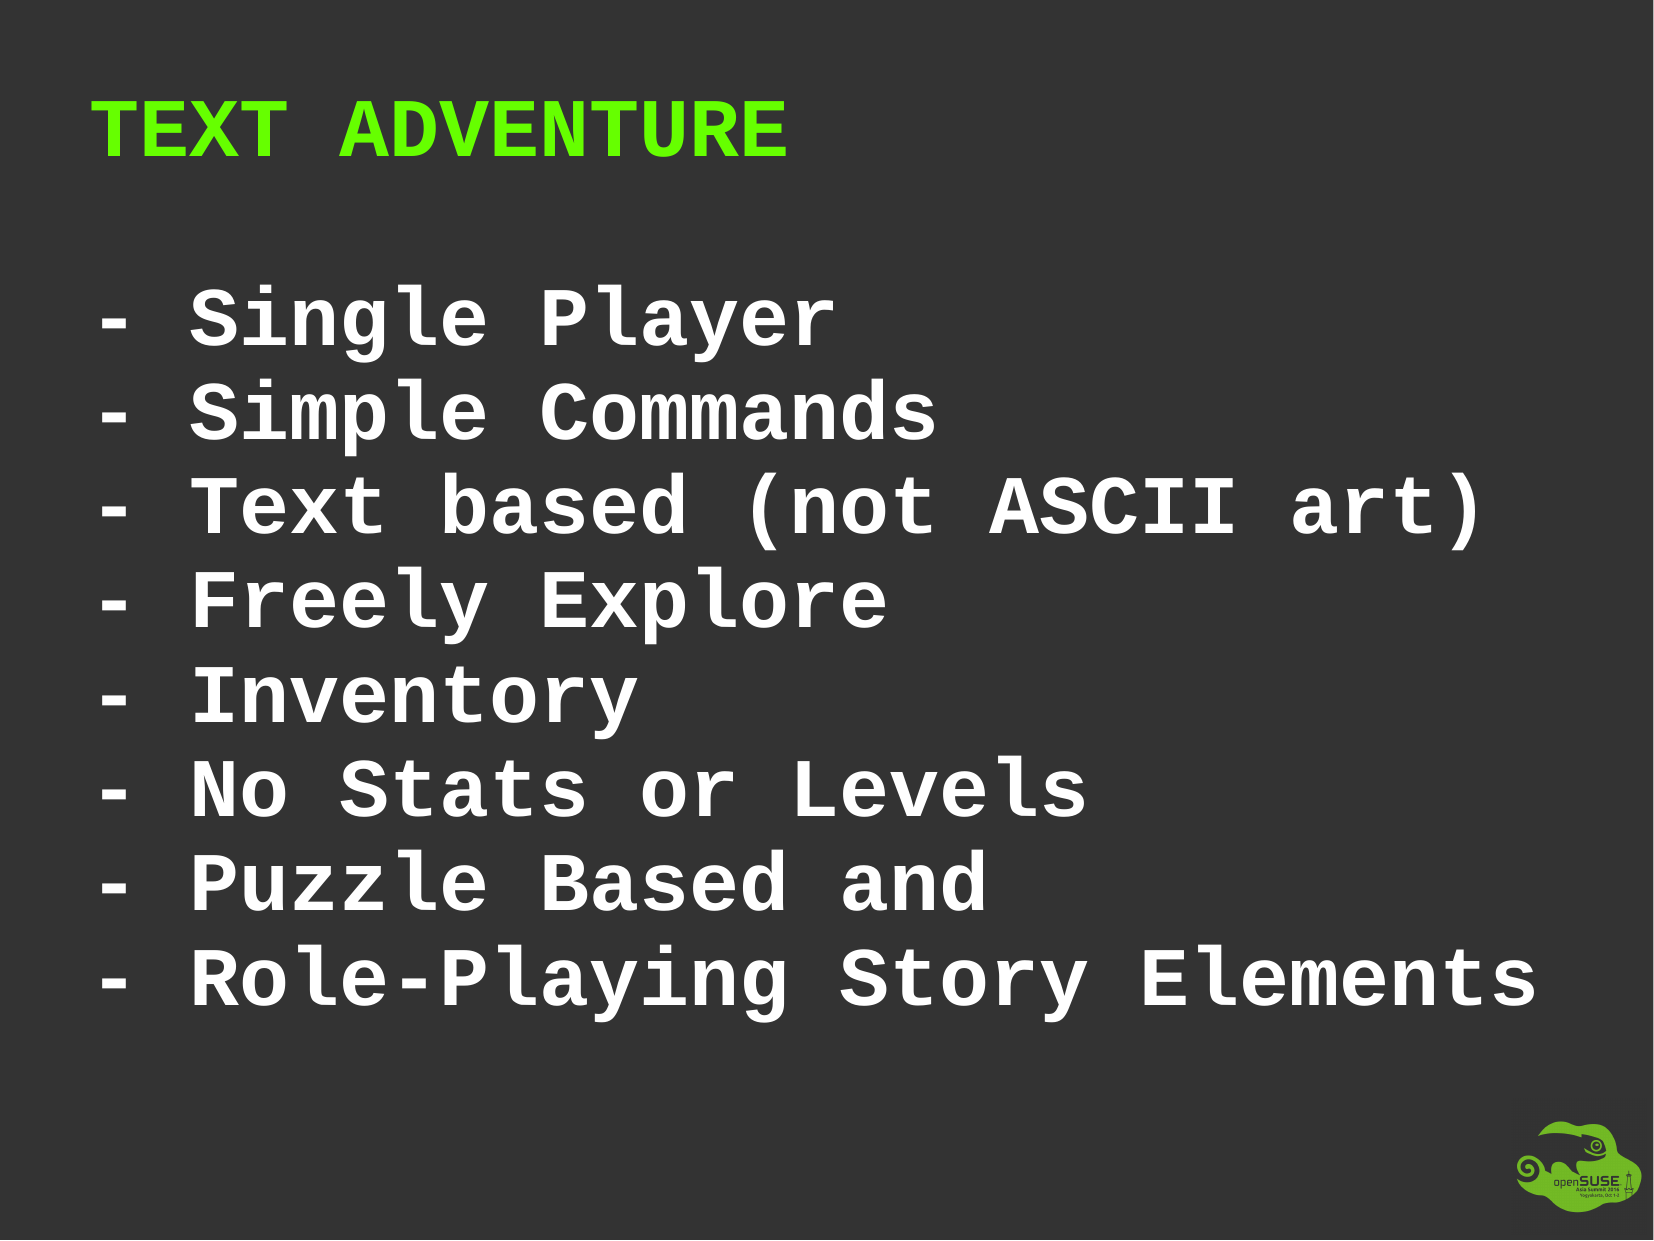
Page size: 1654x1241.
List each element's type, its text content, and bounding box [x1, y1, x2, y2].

text_box TEXT ADVENTURE - Single Player - Simple Commands - Text based (not ASCII art) - Freely Explore - Inventory - No Stats or Levels - Puzzle Based and - Role-Playing Story Elements [75, 80, 1590, 1043]
picture [1511, 1098, 1647, 1235]
